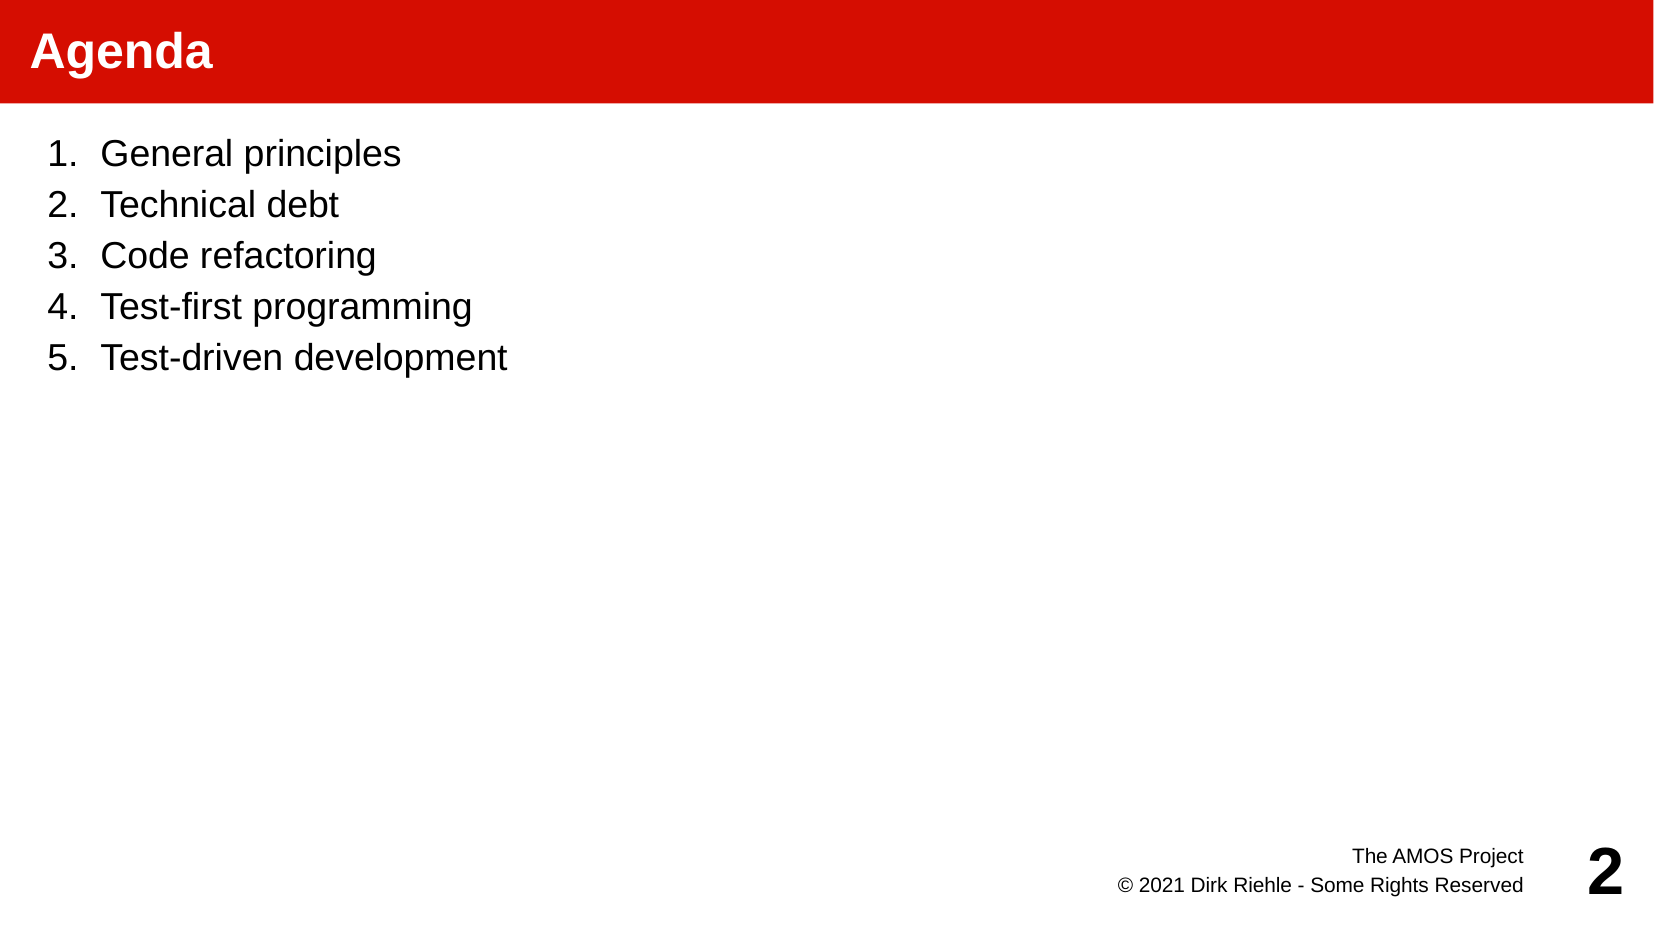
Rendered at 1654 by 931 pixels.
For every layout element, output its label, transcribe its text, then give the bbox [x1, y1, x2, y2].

title Agenda [0, 0, 1654, 104]
list General principles Technical debt Code refactoring Test-first programming Test-driven development [29, 132, 1625, 813]
